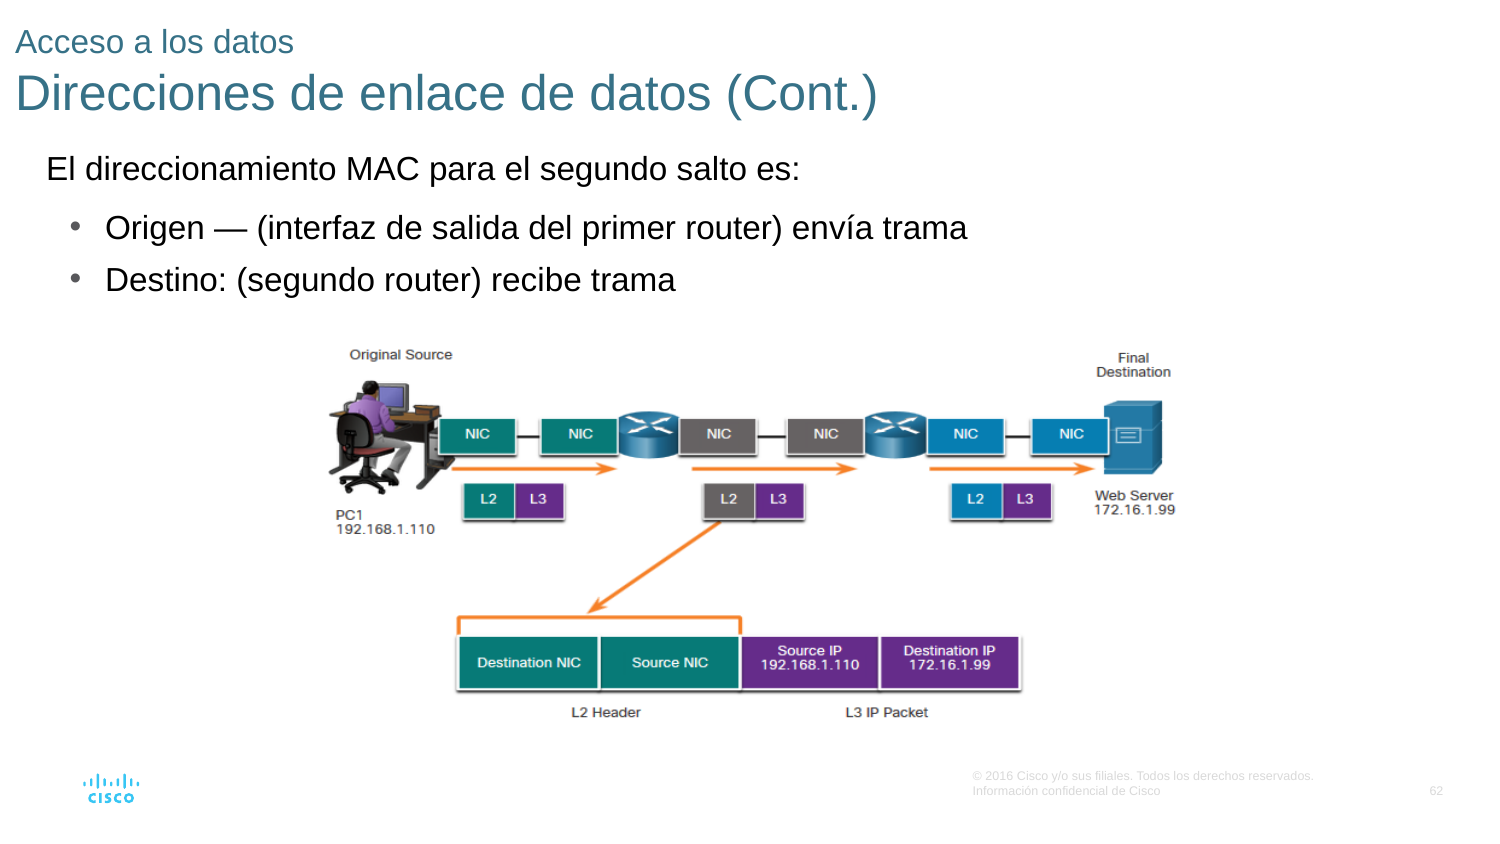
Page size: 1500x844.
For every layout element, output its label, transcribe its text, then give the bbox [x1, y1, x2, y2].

title Acceso a los datos Direcciones de enlace de datos (Cont.) [0, 0, 978, 142]
picture [321, 341, 1179, 727]
list El direccionamiento MAC para el segundo salto es: Origen — (interfaz de salida del primer router) envía trama Destino: (segundo router) recibe trama [31, 139, 1385, 329]
